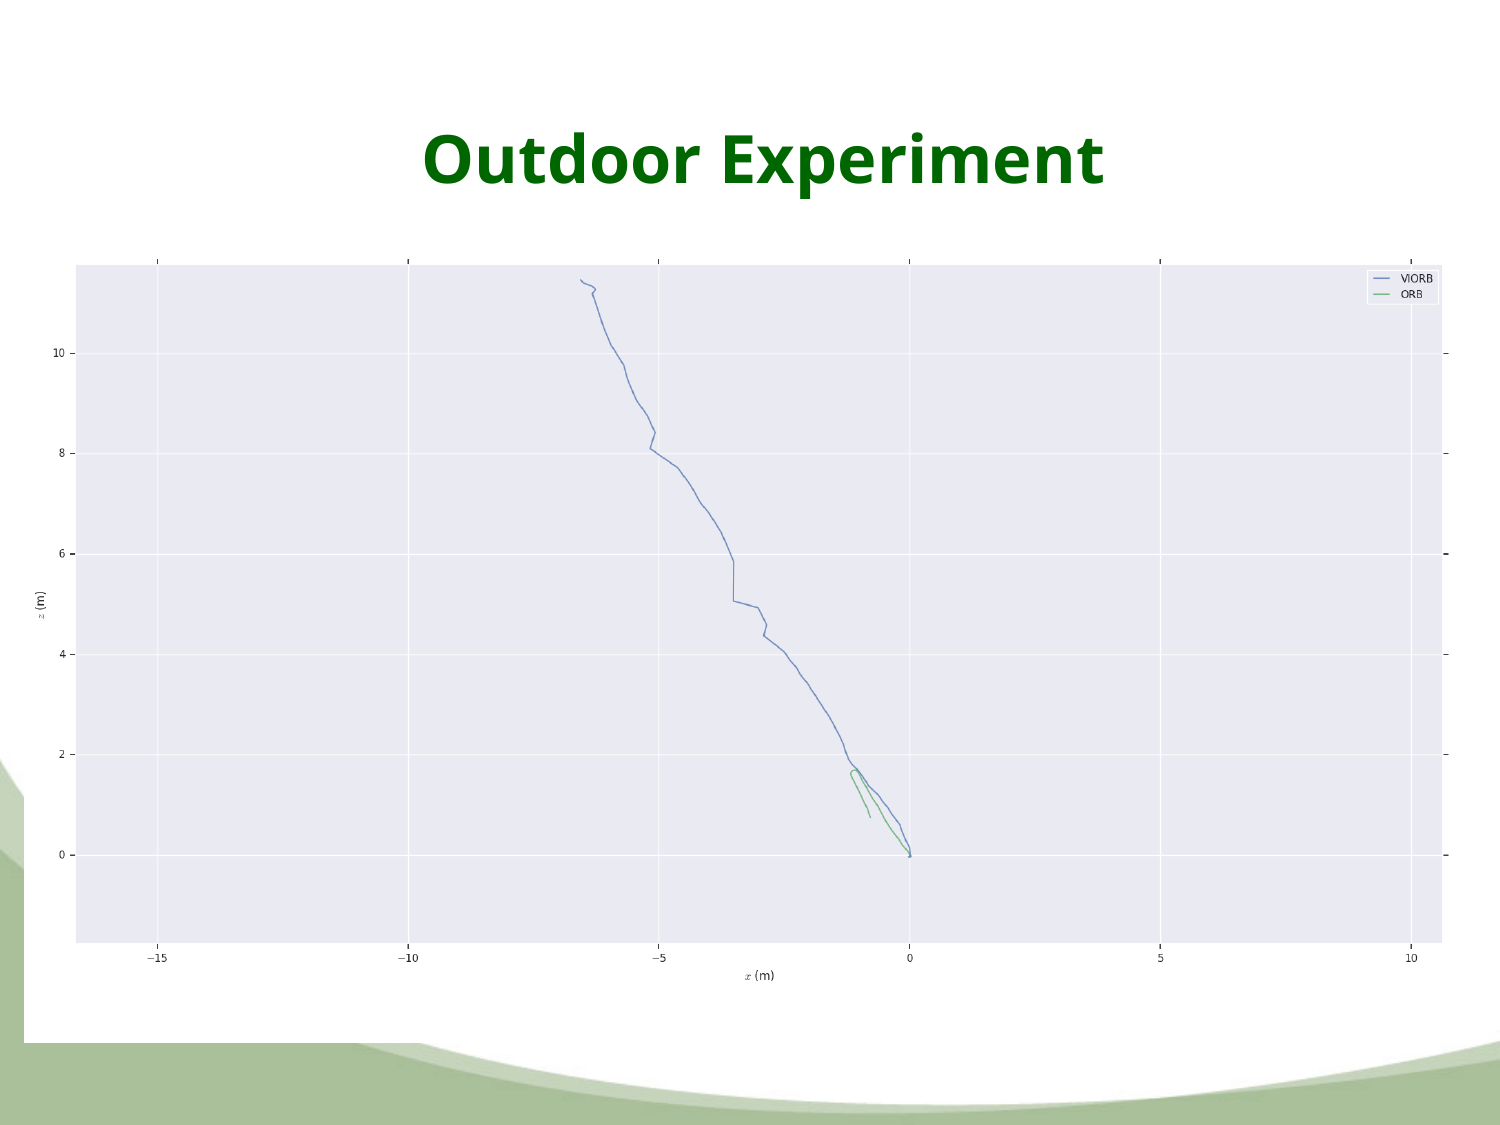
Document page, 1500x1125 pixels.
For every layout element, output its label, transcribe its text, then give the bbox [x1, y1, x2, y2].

picture [0, 0, 1500, 1125]
title Outdoor Experiment [88, 63, 1439, 229]
